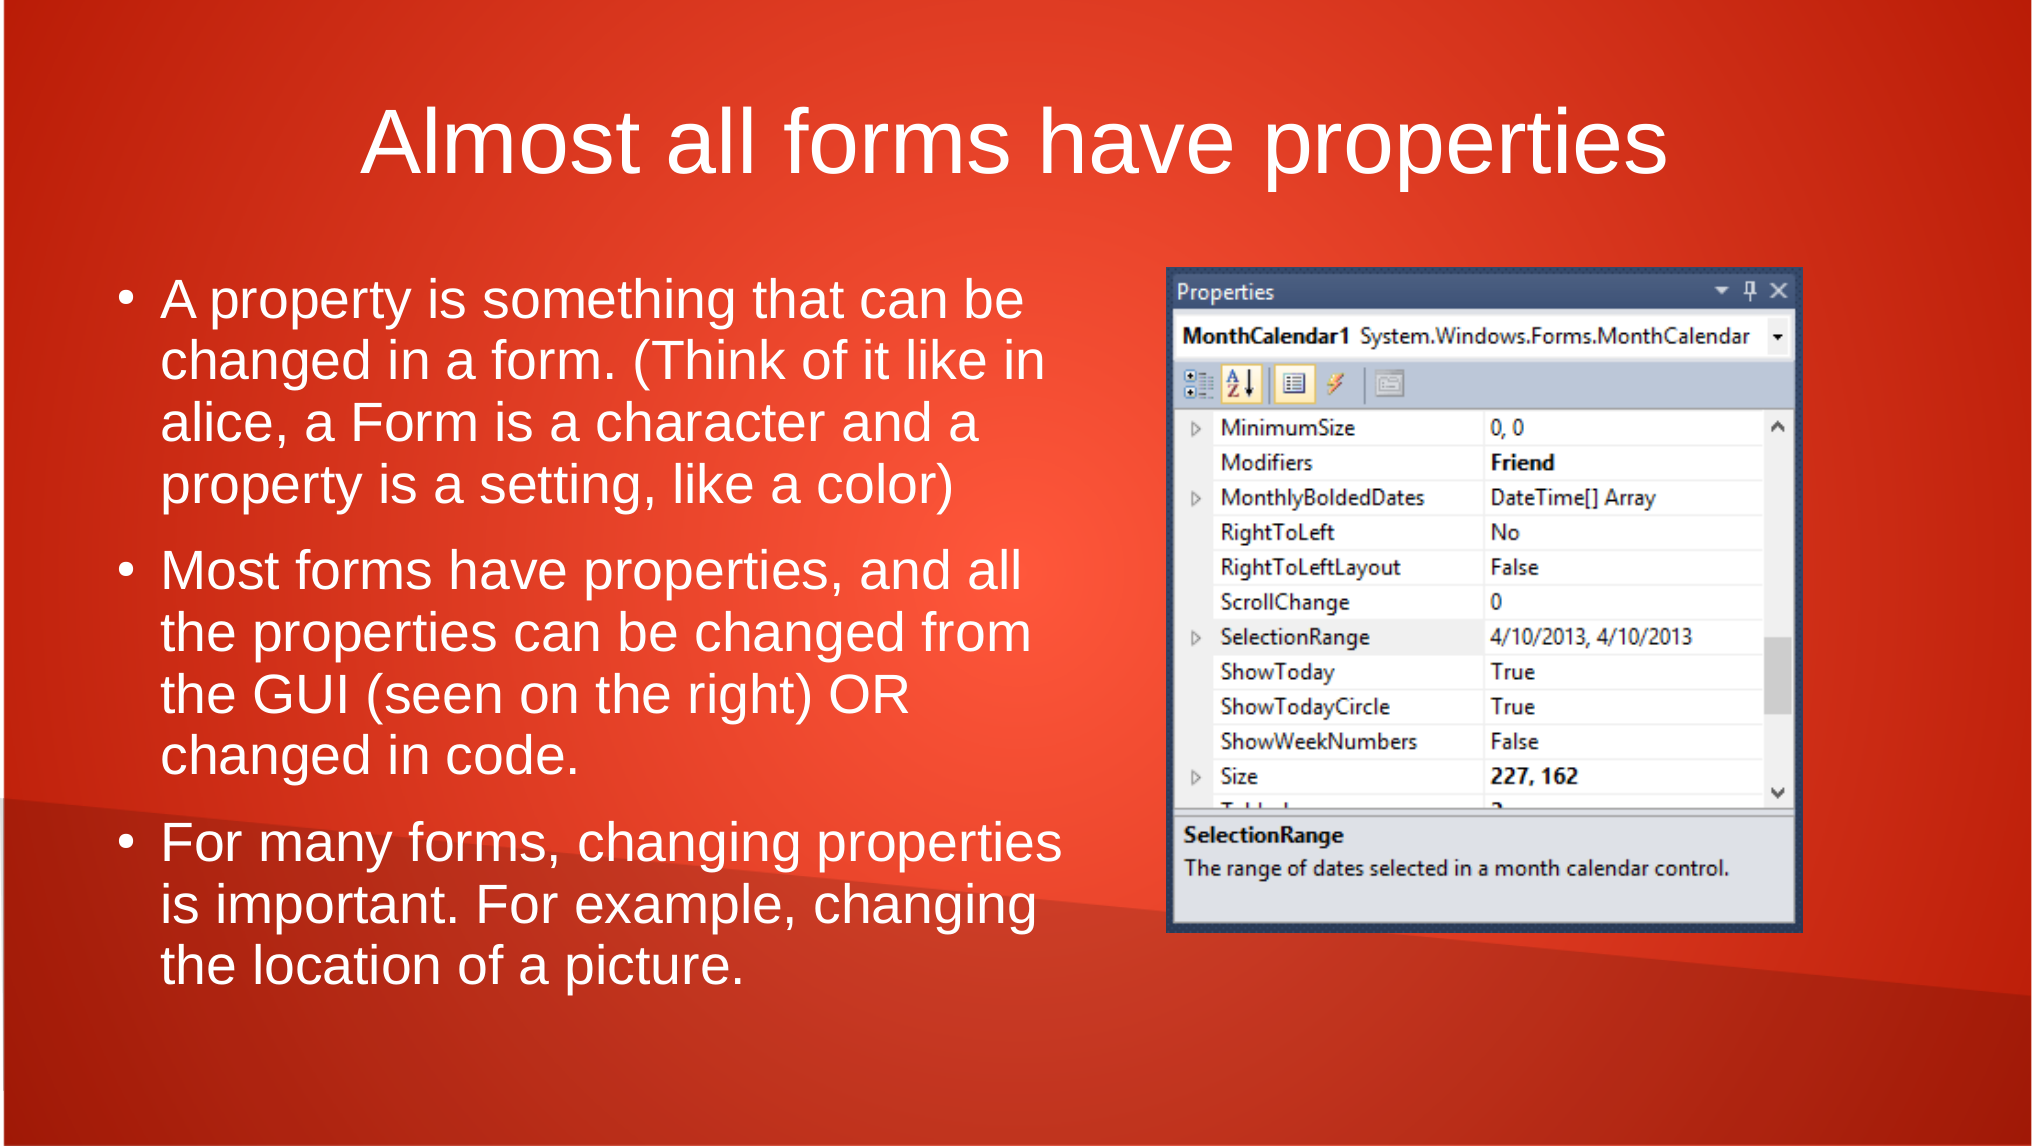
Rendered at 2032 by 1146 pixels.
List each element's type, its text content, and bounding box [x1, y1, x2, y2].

list A property is something that can be changed in a form. (Think of it like in alice, a Form is a character and a property is a setting, like a color) Most forms have properties, and all the properties can be changed from the GUI (seen on the right) OR changed in code. For many forms, changing properties is important. For example, changing the location of a picture. [101, 268, 1075, 1063]
title Almost all forms have properties [101, 45, 1930, 237]
picture [0, 0, 2032, 1146]
